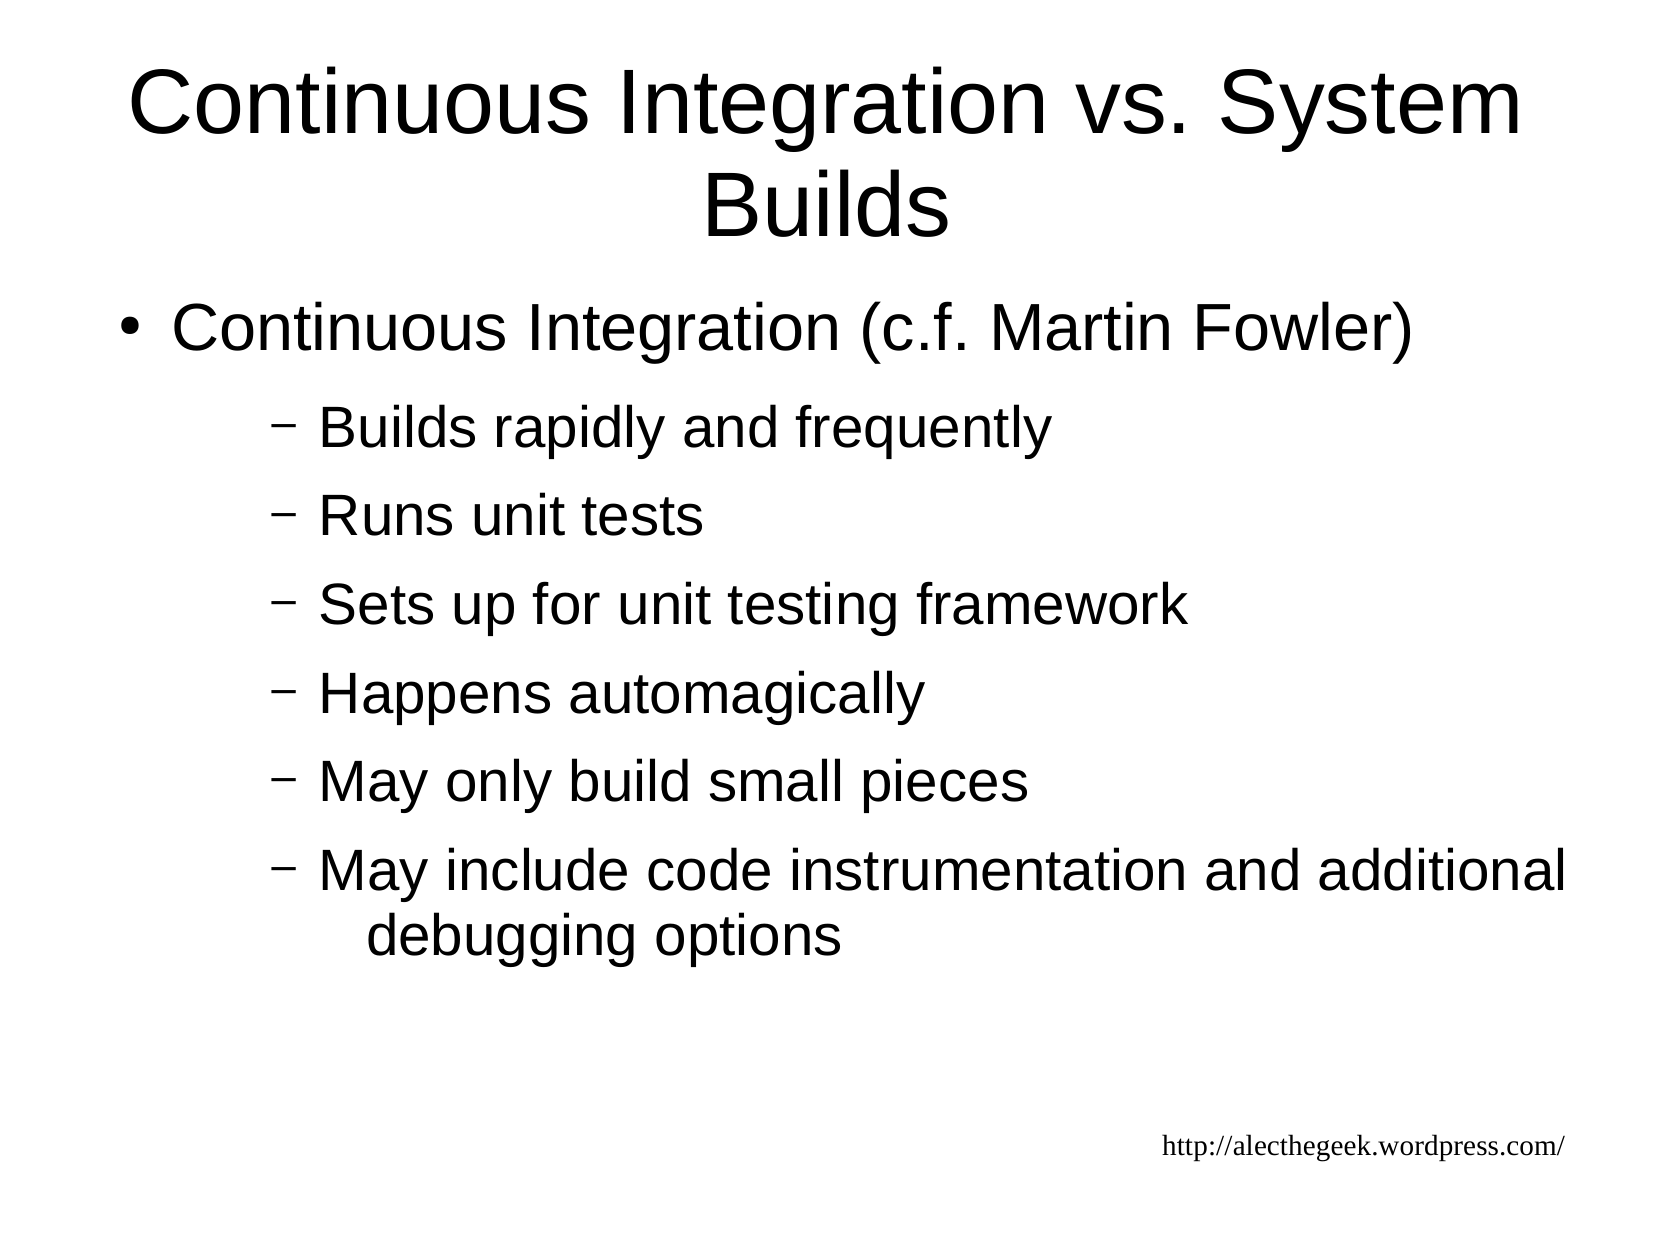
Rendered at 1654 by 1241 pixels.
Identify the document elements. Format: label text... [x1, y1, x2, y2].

list Continuous Integration (c.f. Martin Fowler) Builds rapidly and frequently Runs unit tests Sets up for unit testing framework Happens automagically May only build small pieces May include code instrumentation and additional debugging options [82, 290, 1571, 1109]
title Continuous Integration vs. System Builds [82, 49, 1571, 257]
